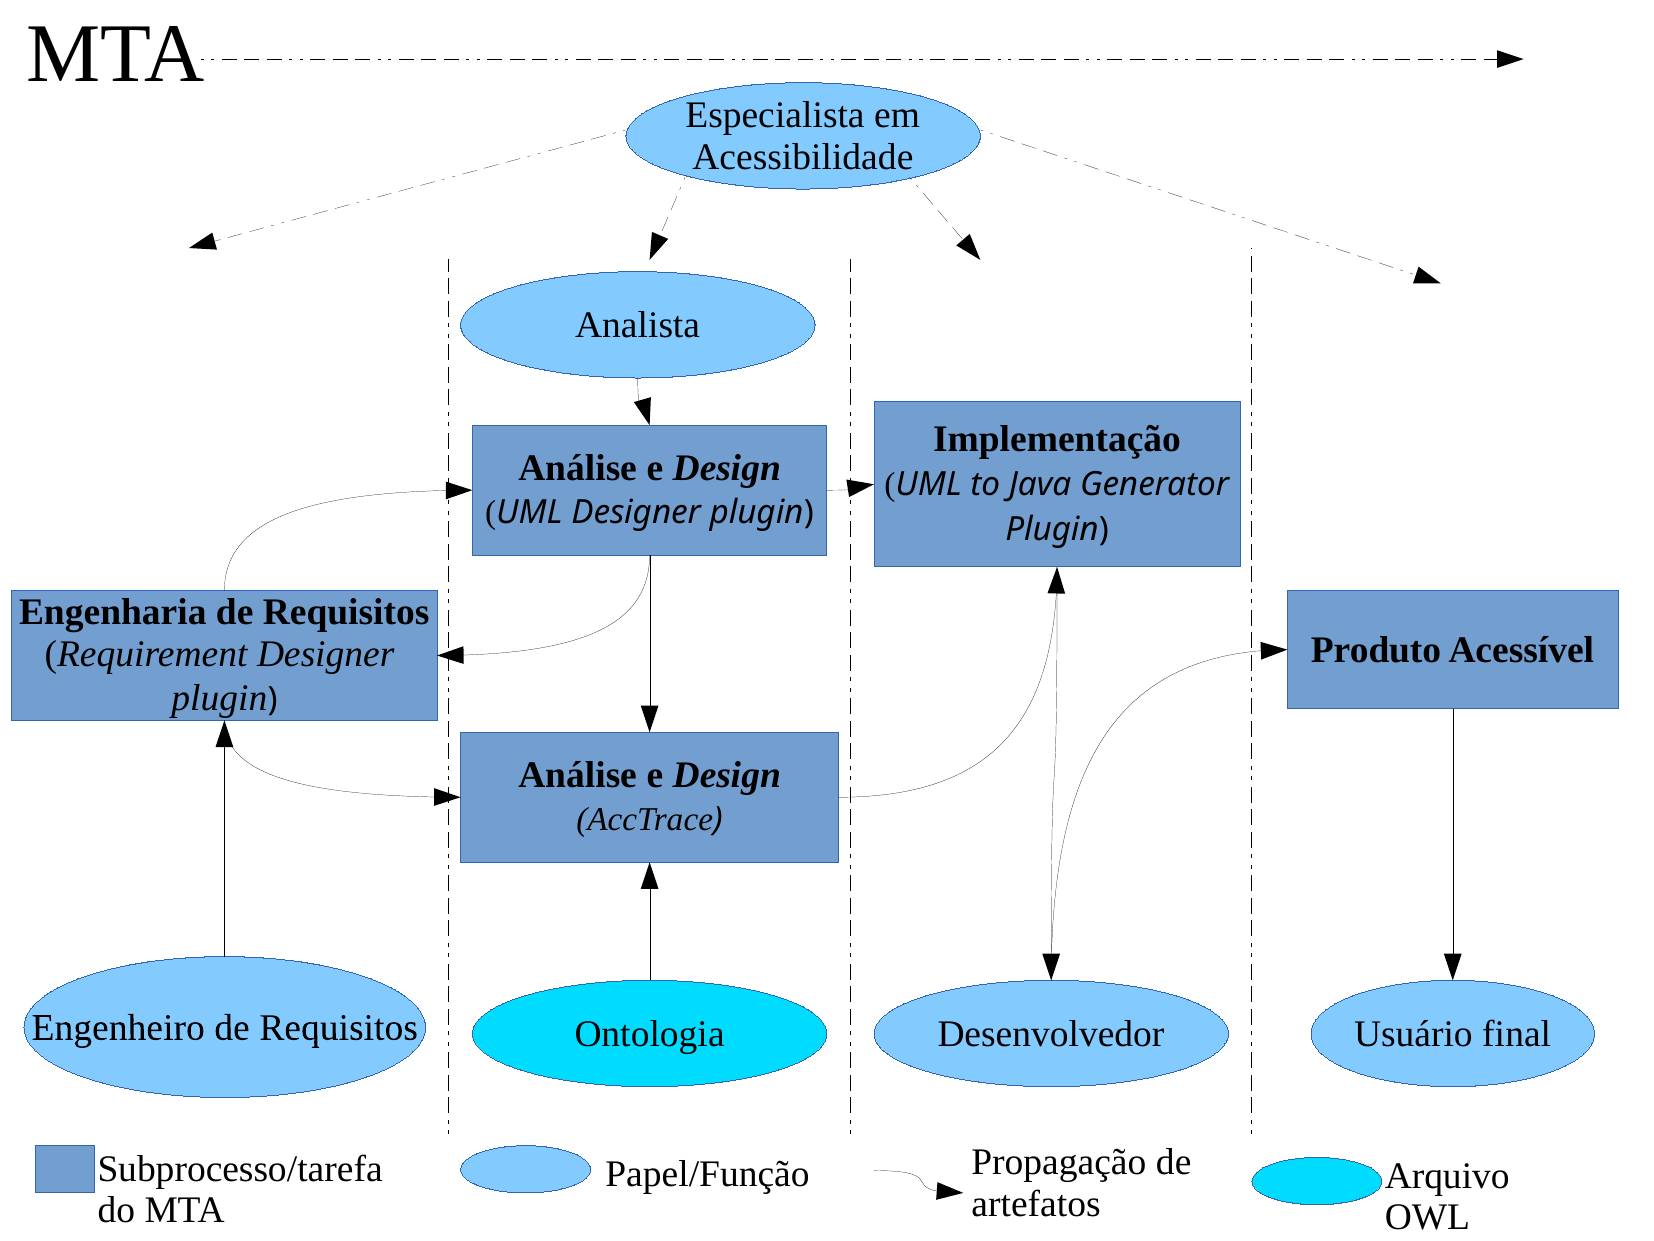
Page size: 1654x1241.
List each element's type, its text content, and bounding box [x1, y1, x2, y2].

text_box Usuário final [1311, 980, 1595, 1087]
text_box Engenheiro de Requisitos [23, 956, 426, 1098]
text_box Especialista em Acessibilidade [625, 82, 981, 190]
text_box MTA [11, 0, 508, 108]
text_box Ontologia [472, 980, 827, 1087]
text_box Papel/Função [590, 1145, 827, 1204]
text_box Implementação (UML to Java Generator Plugin) [874, 401, 1241, 567]
text_box Desenvolvedor [874, 980, 1229, 1087]
text_box Análise e Design (UML Designer plugin) [472, 425, 827, 556]
text_box [460, 1145, 590, 1193]
text_box Analista [460, 271, 816, 379]
text_box [35, 1145, 82, 1193]
text_box Engenharia de Requisitos (Requirement Designer plugin) [11, 590, 438, 721]
text_box Arquivo OWL [1370, 1147, 1607, 1241]
text_box [1251, 1157, 1370, 1205]
text_box Propagação de artefatos [956, 1133, 1276, 1234]
text_box Produto Acessível [1287, 590, 1619, 709]
text_box Subprocesso/tarefa do MTA [82, 1140, 402, 1241]
text_box Análise e Design (AccTrace) [460, 732, 839, 863]
